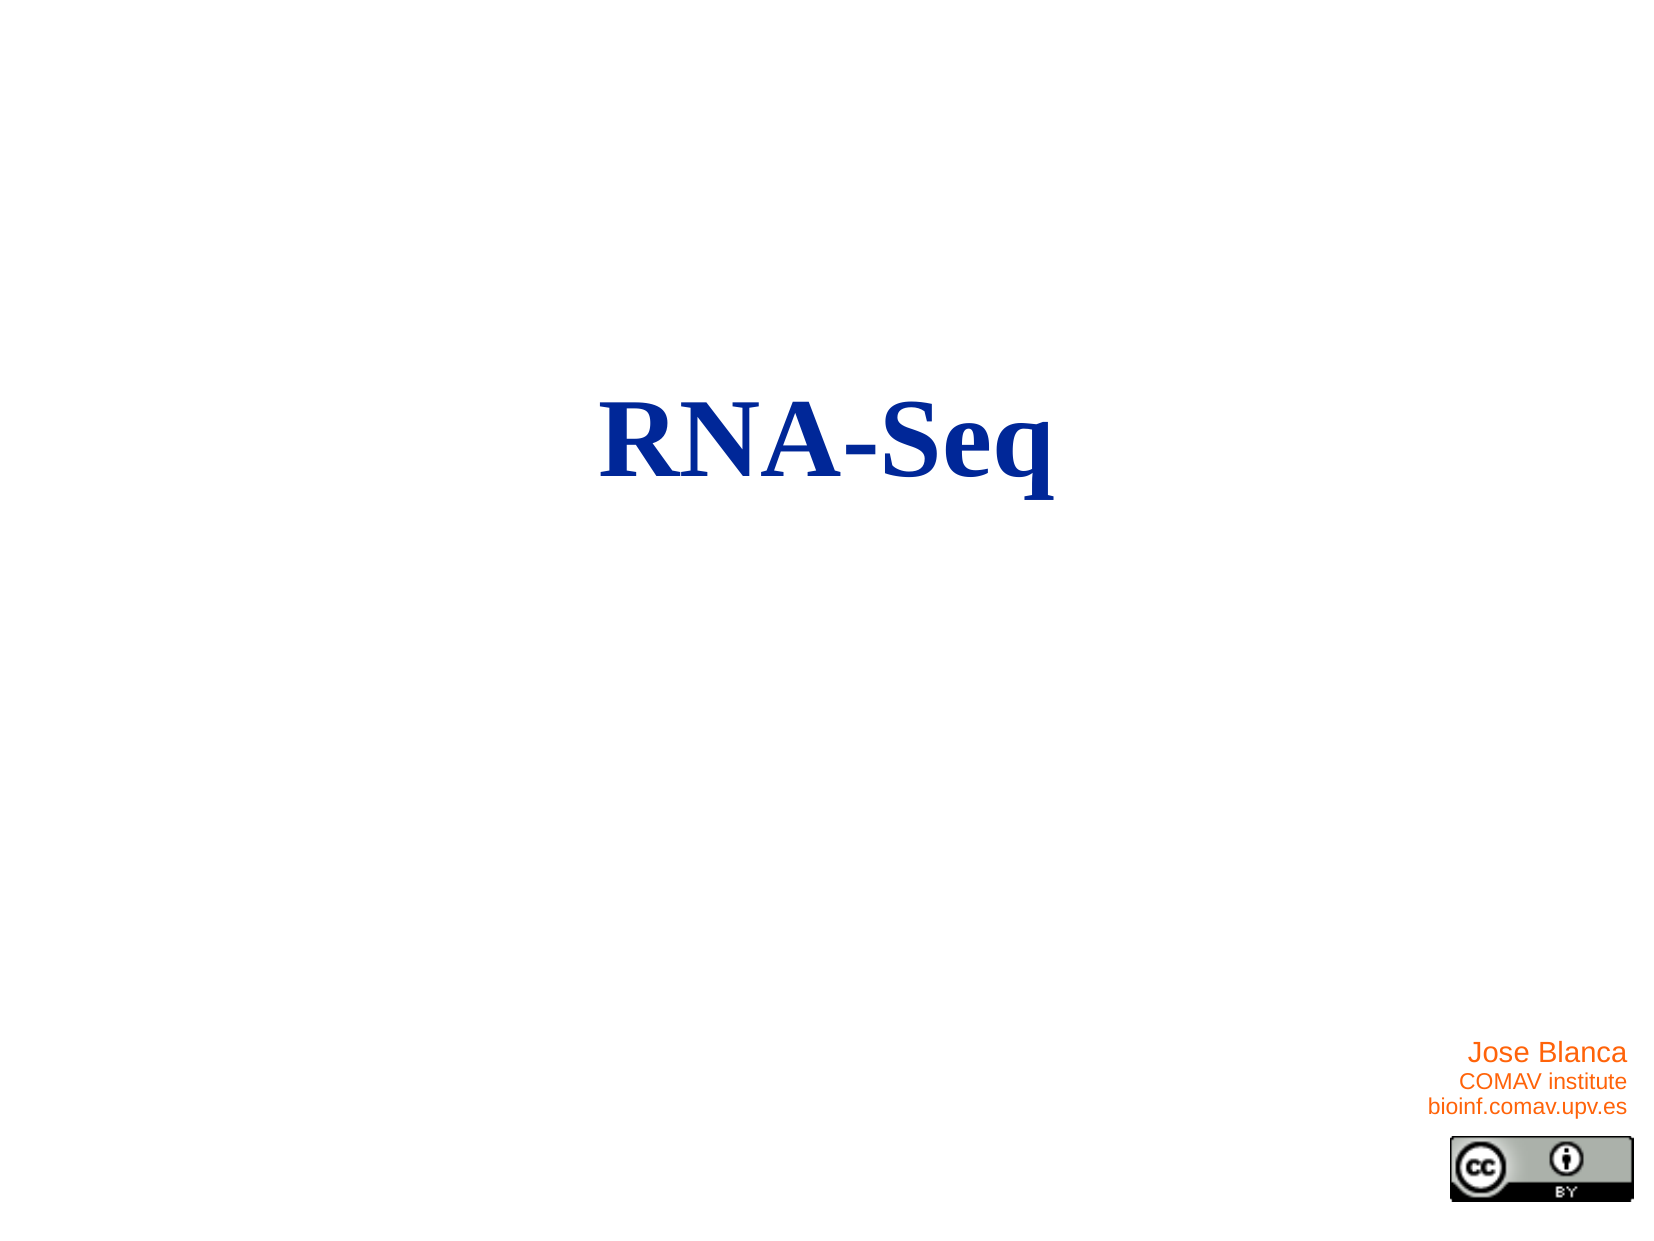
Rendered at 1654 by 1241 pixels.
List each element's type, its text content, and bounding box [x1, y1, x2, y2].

picture [1450, 1136, 1634, 1202]
text_box Jose Blanca COMAV institute bioinf.comav.upv.es [1413, 1028, 1643, 1129]
title RNA-Seq [82, 315, 1571, 563]
